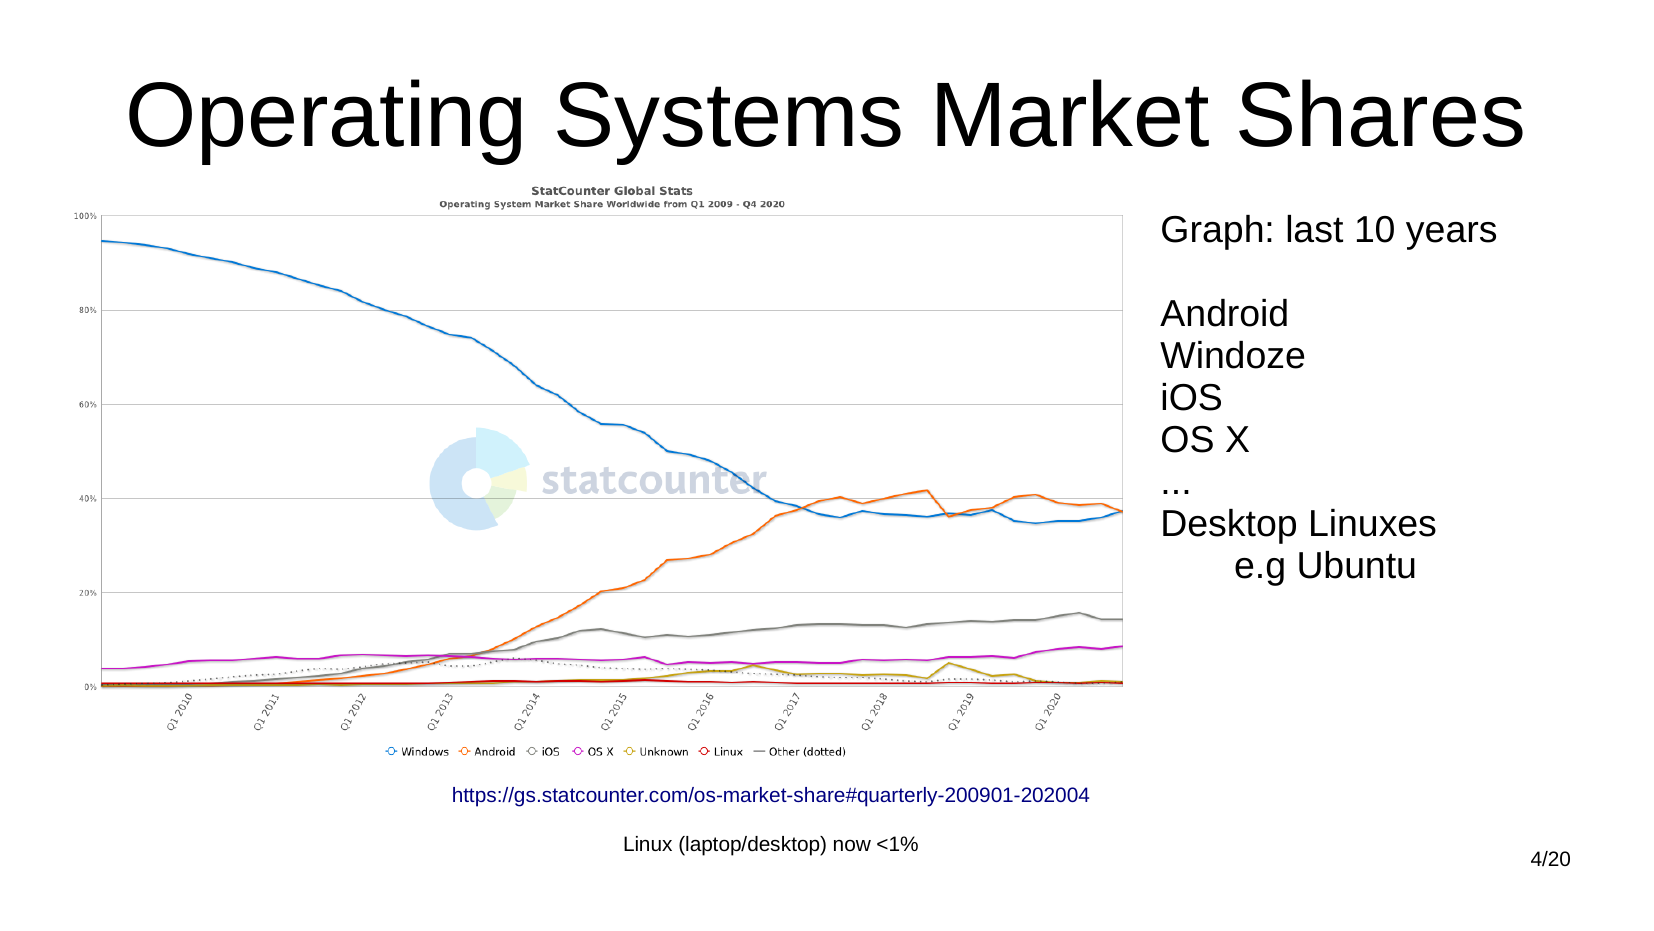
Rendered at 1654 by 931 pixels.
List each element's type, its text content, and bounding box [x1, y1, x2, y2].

text_box https://gs.statcounter.com/os-market-share#quarterly-200901-202004 Linux (laptop/desktop) now <1% [437, 776, 1105, 863]
picture [72, 183, 1123, 774]
text_box Graph: last 10 years Android Windoze iOS OS X ... Desktop Linuxes e.g Ubuntu [1145, 200, 1548, 594]
title Operating Systems Market Shares [82, 37, 1571, 193]
